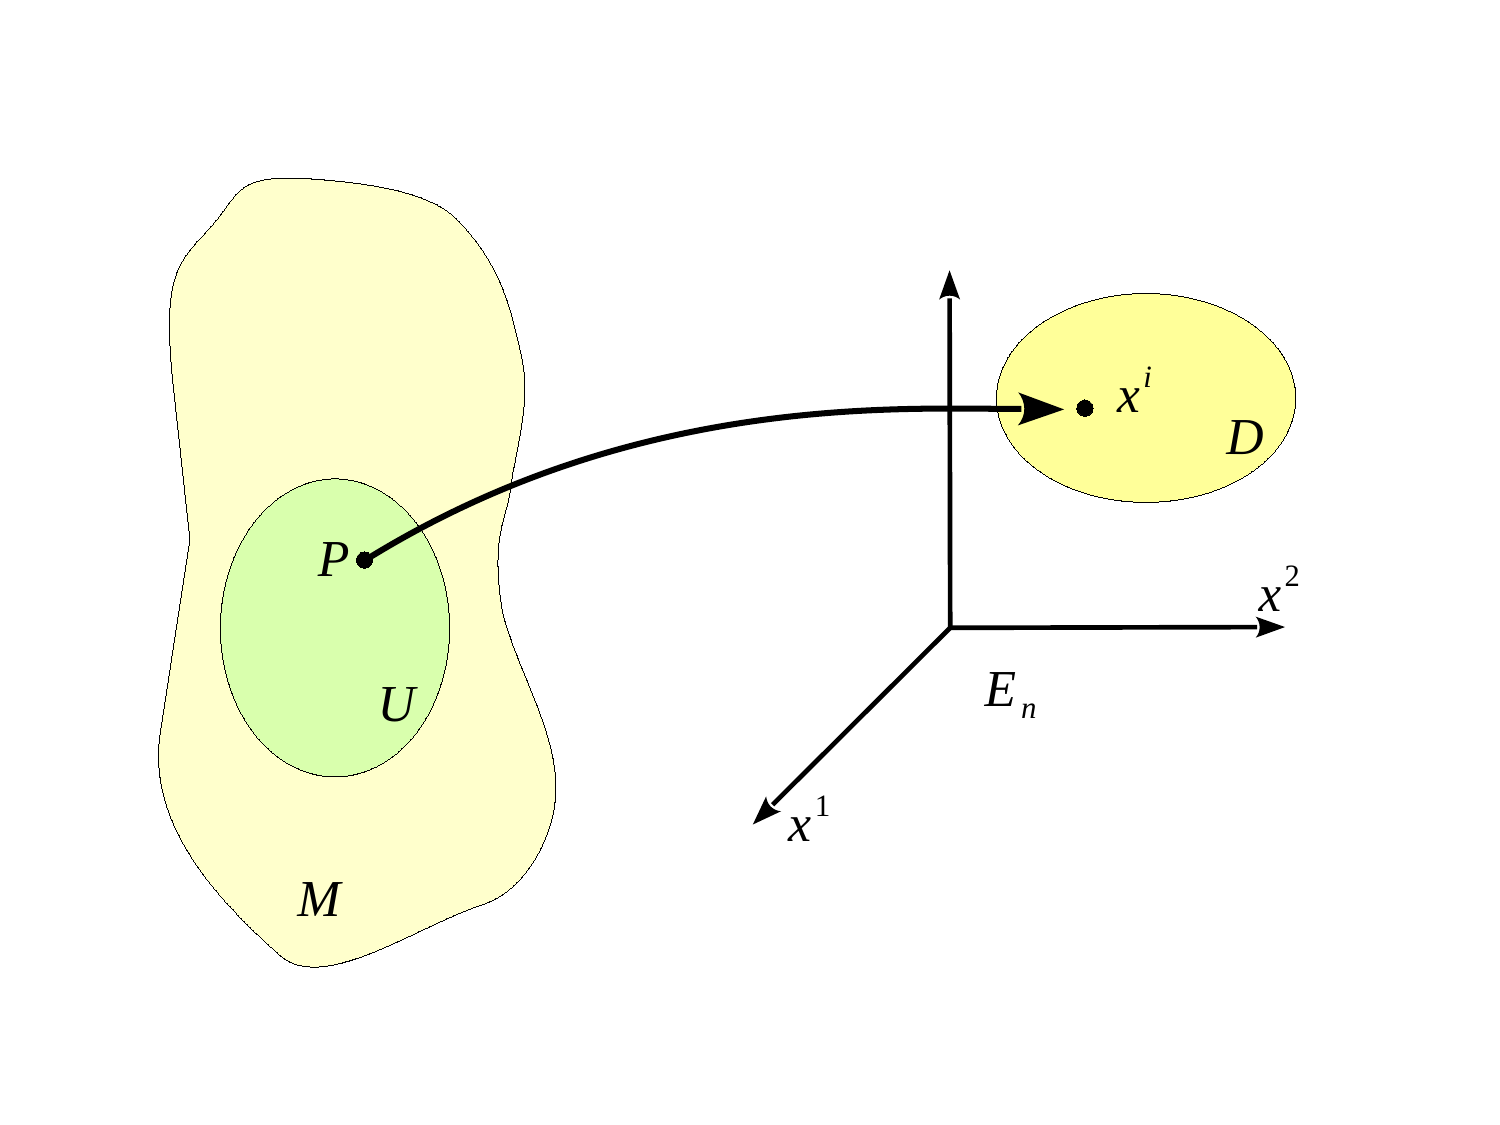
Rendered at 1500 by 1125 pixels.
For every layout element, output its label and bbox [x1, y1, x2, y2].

chart [287, 870, 347, 928]
chart [1216, 408, 1271, 466]
chart [974, 659, 1043, 725]
chart [778, 787, 836, 853]
chart [307, 529, 356, 588]
chart [371, 674, 421, 732]
text_box [158, 178, 556, 968]
chart [1107, 358, 1158, 424]
text_box [996, 293, 1296, 503]
chart [1248, 557, 1306, 623]
